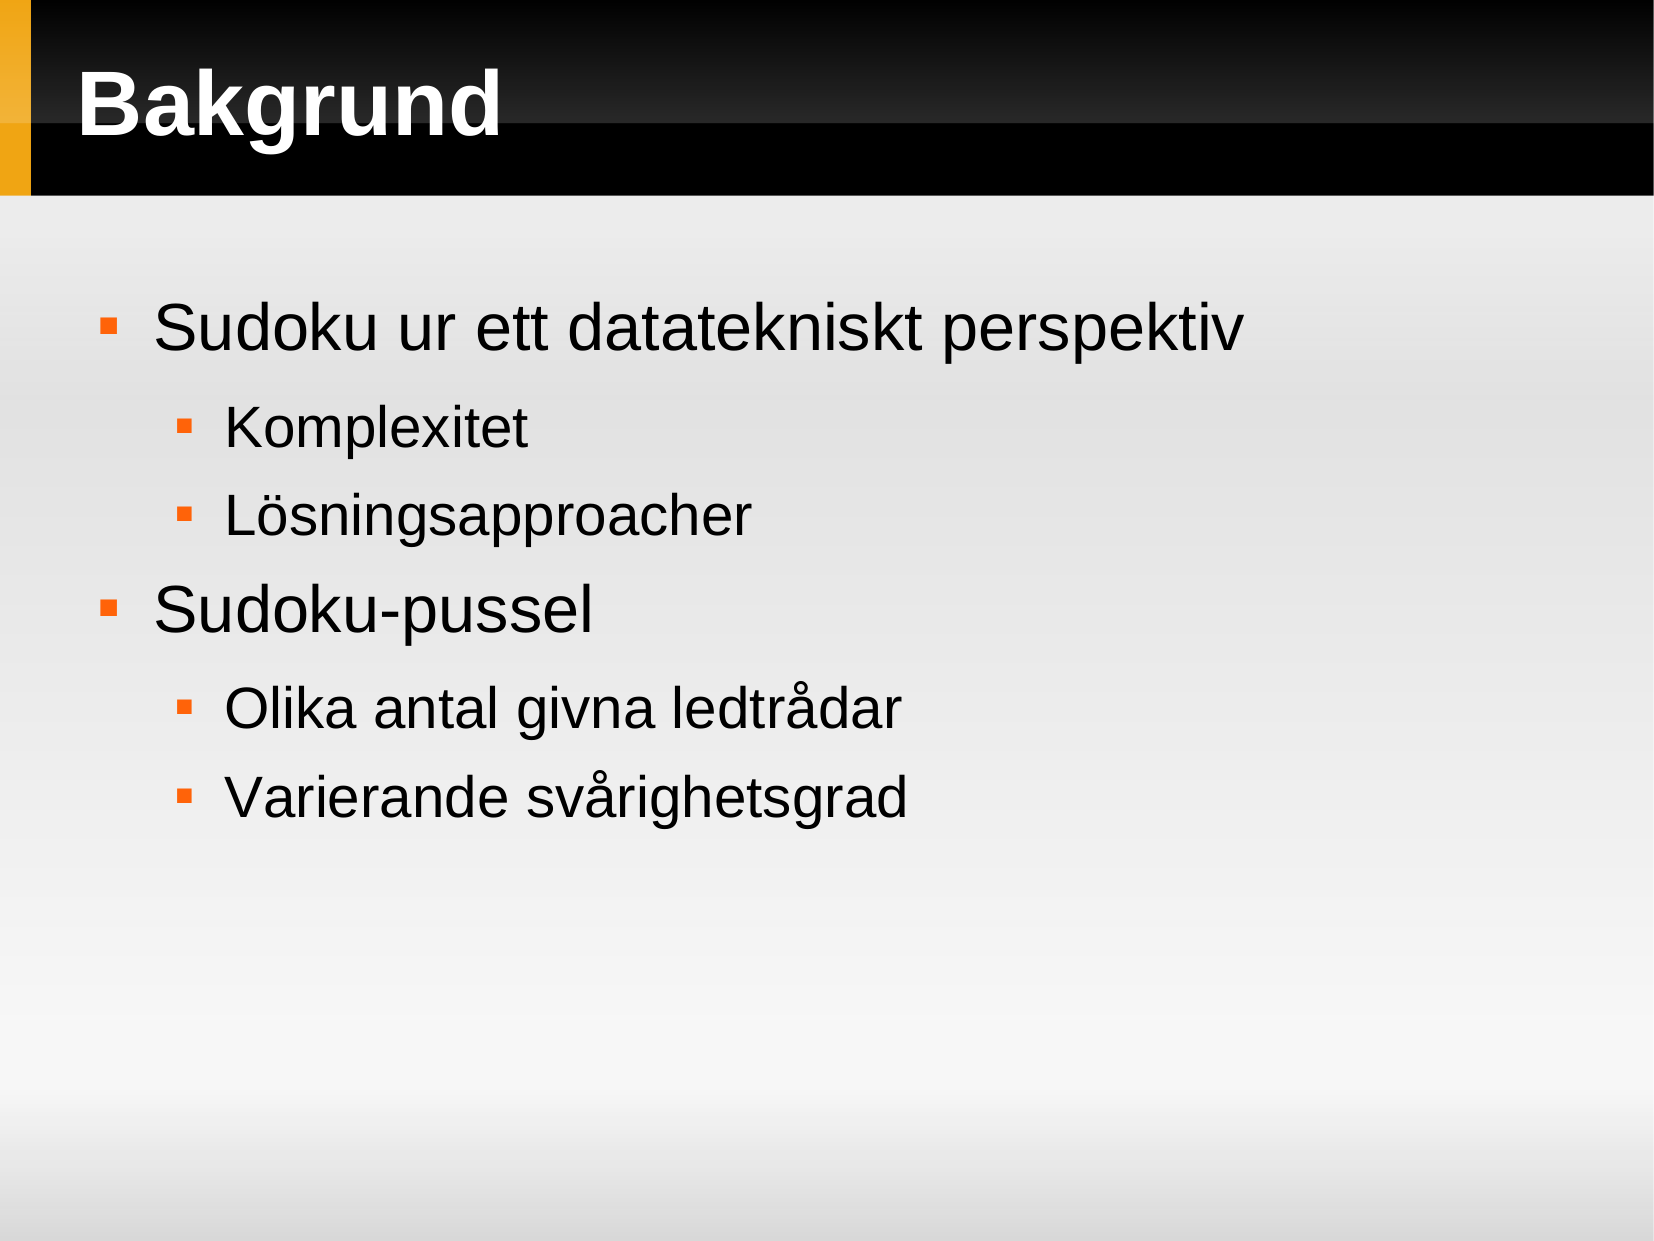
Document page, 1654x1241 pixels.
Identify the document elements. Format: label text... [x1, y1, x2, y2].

picture [0, 0, 1654, 1241]
list Sudoku ur ett datatekniskt perspektiv Komplexitet Lösningsapproacher Sudoku-pussel Olika antal givna ledtrådar Varierande svårighetsgrad [82, 290, 1571, 1094]
title Bakgrund [76, 7, 1565, 200]
